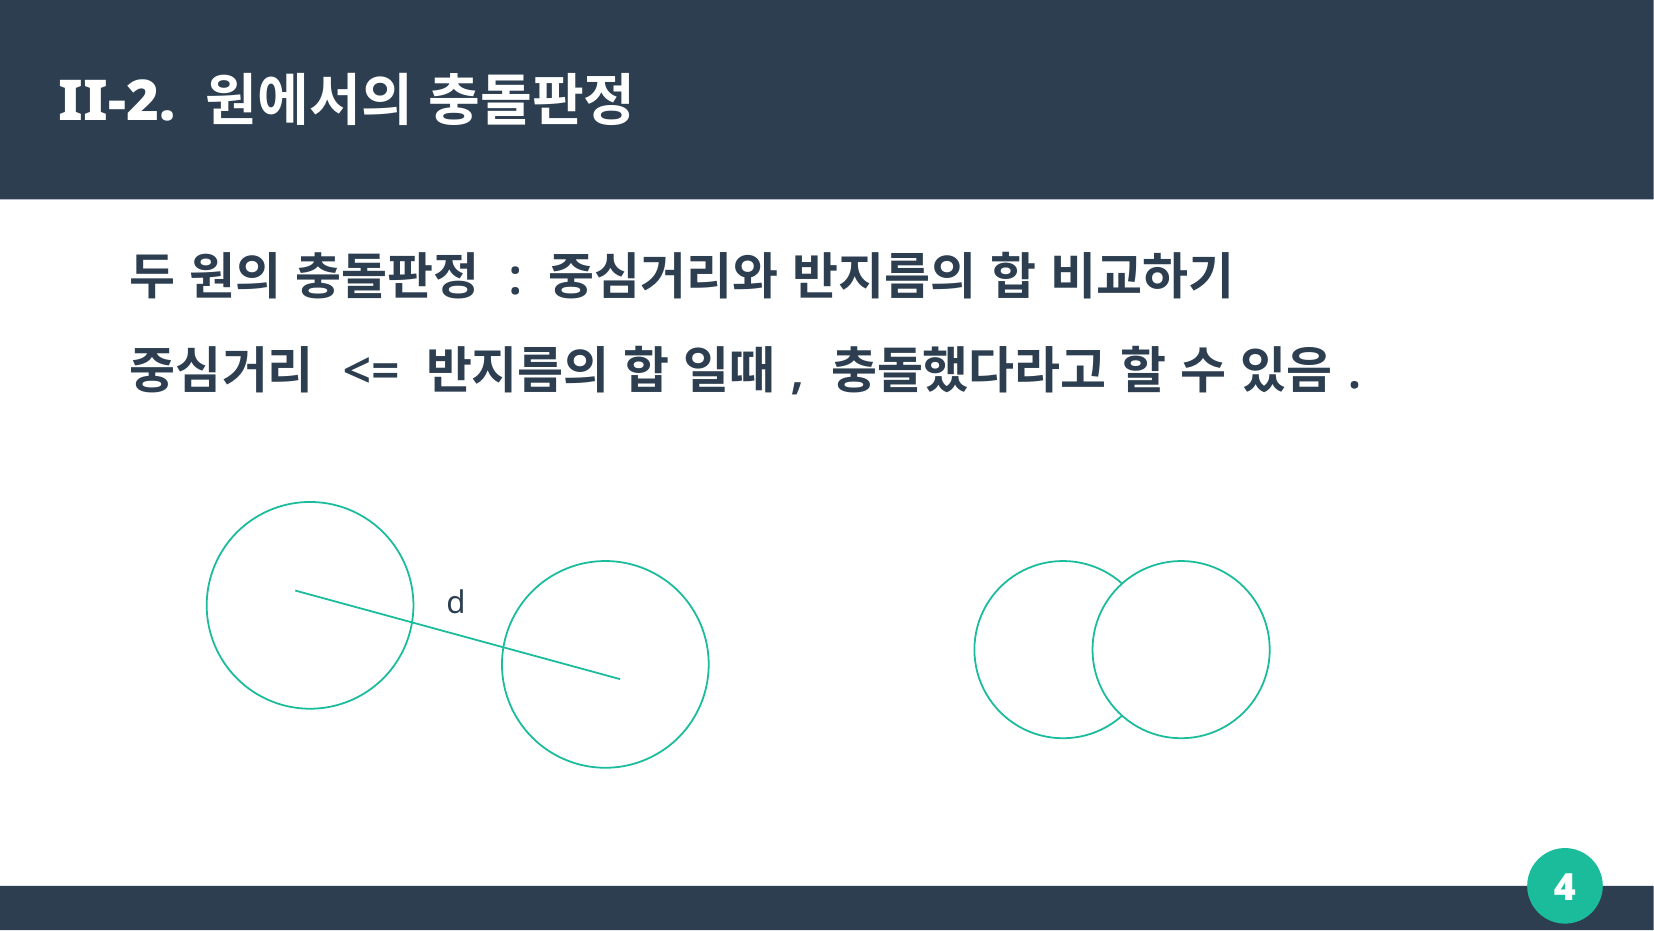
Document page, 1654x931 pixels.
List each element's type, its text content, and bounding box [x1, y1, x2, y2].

title II-2. 원에서의 충돌판정 [59, 37, 1595, 155]
text_box [974, 561, 1270, 739]
list 두 원의 충돌판정 : 중심거리와 반지름의 합 비교하기 중심거리 <= 반지름의 합 일때, 충돌했다라고 할 수 있음. d [59, 236, 1595, 857]
text_box [501, 561, 709, 768]
text_box [206, 501, 414, 709]
